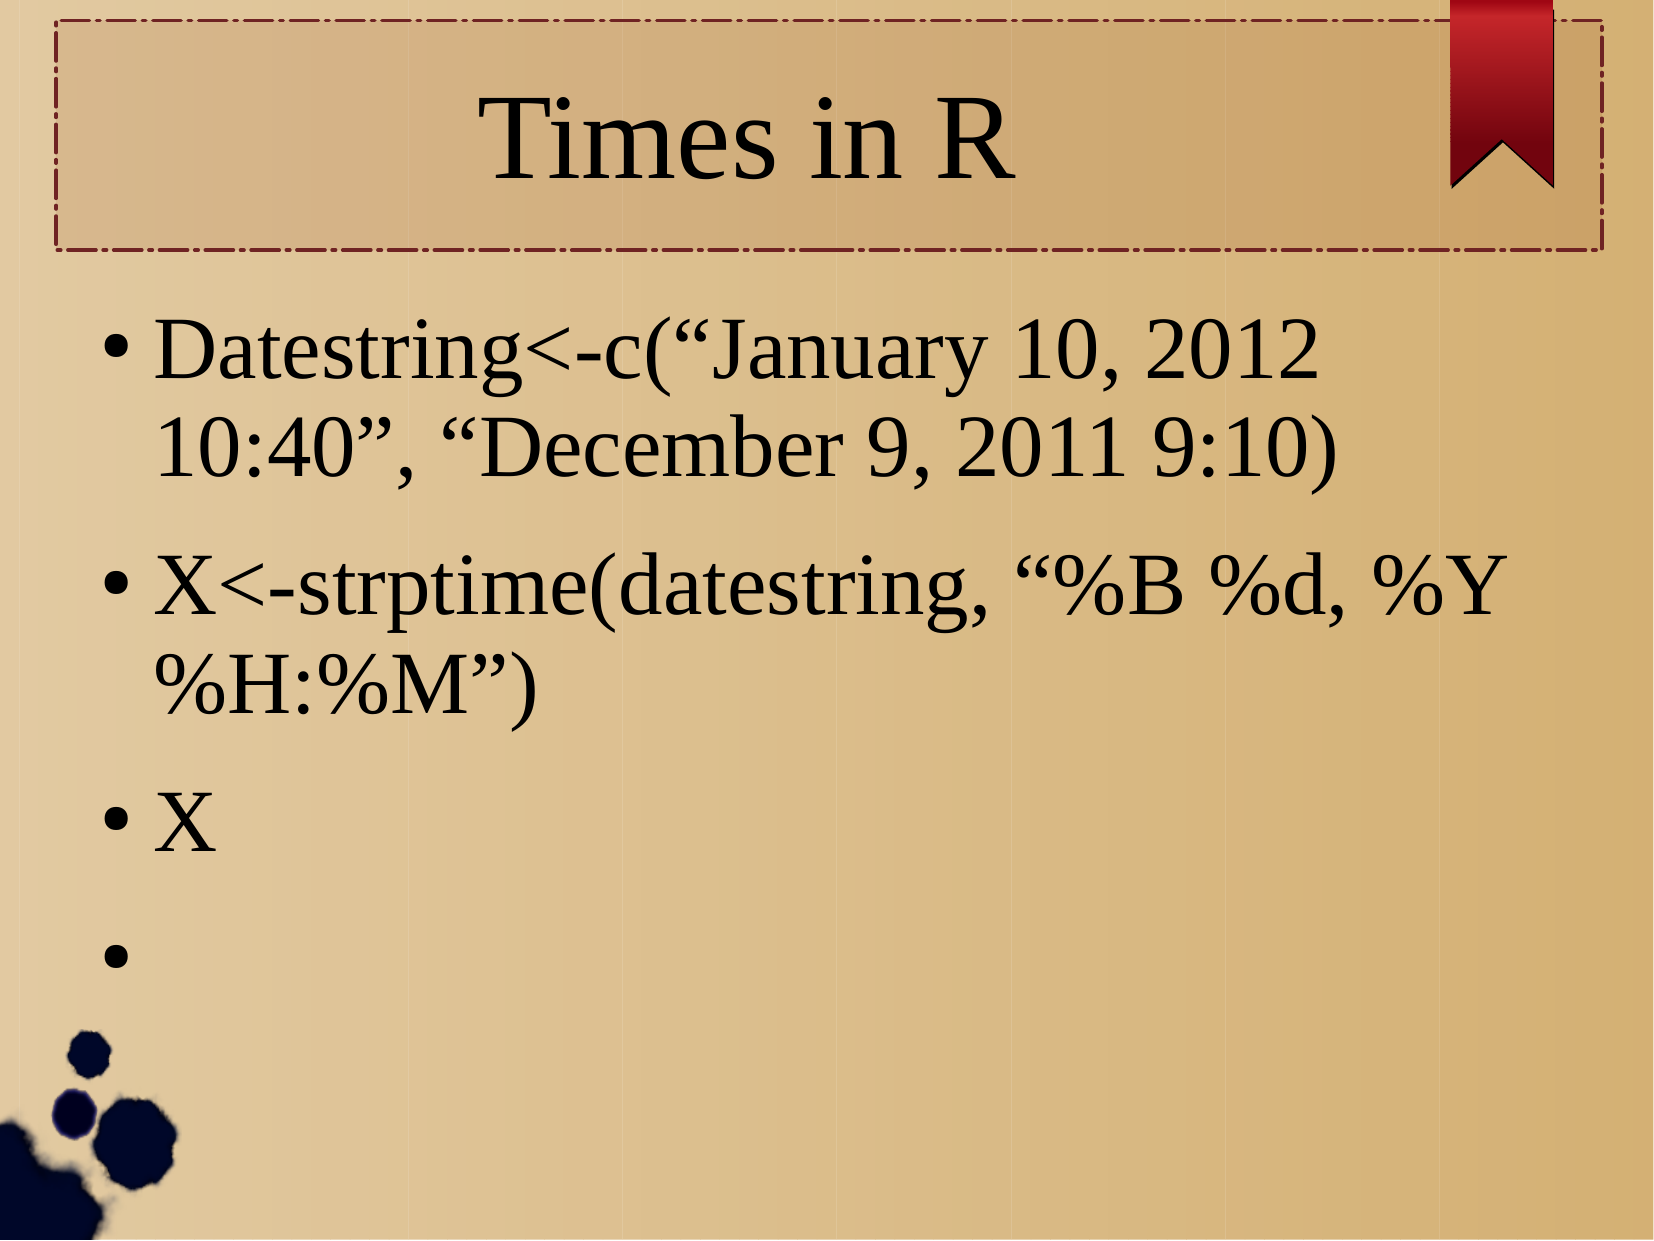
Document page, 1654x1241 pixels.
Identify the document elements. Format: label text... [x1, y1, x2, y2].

title Times in R [82, 47, 1412, 229]
list Datestring<-c(“January 10, 2012 10:40”, “December 9, 2011 9:10) X<-strptime(datestring, “%B %d, %Y %H:%M”) X [82, 299, 1571, 1019]
